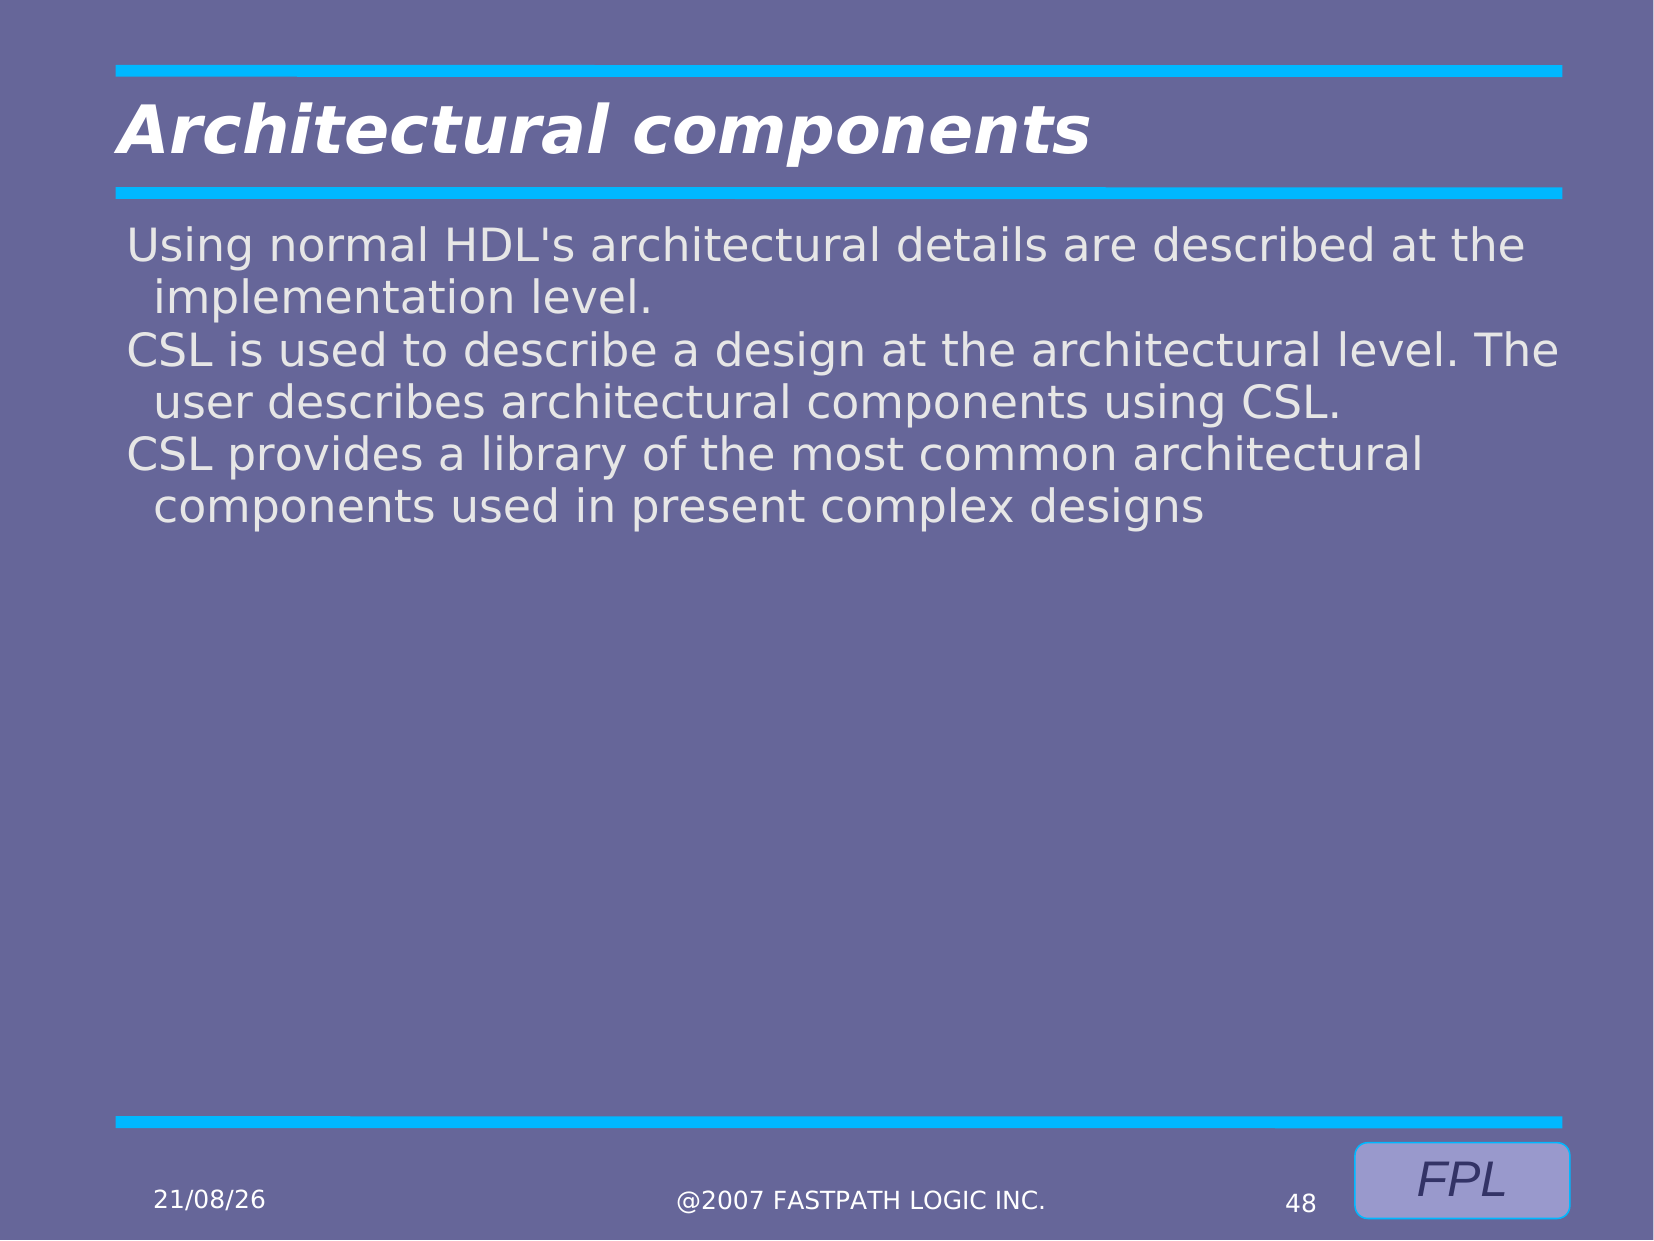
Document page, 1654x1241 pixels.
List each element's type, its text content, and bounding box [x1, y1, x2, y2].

title Architectural components [118, 41, 1531, 220]
list Using normal HDL's architectural details are described at the implementation level. CSL is used to describe a design at the architectural level. The user describes architectural components using CSL. CSL provides a library of the most common architectural components used in present complex designs [126, 219, 1566, 1133]
